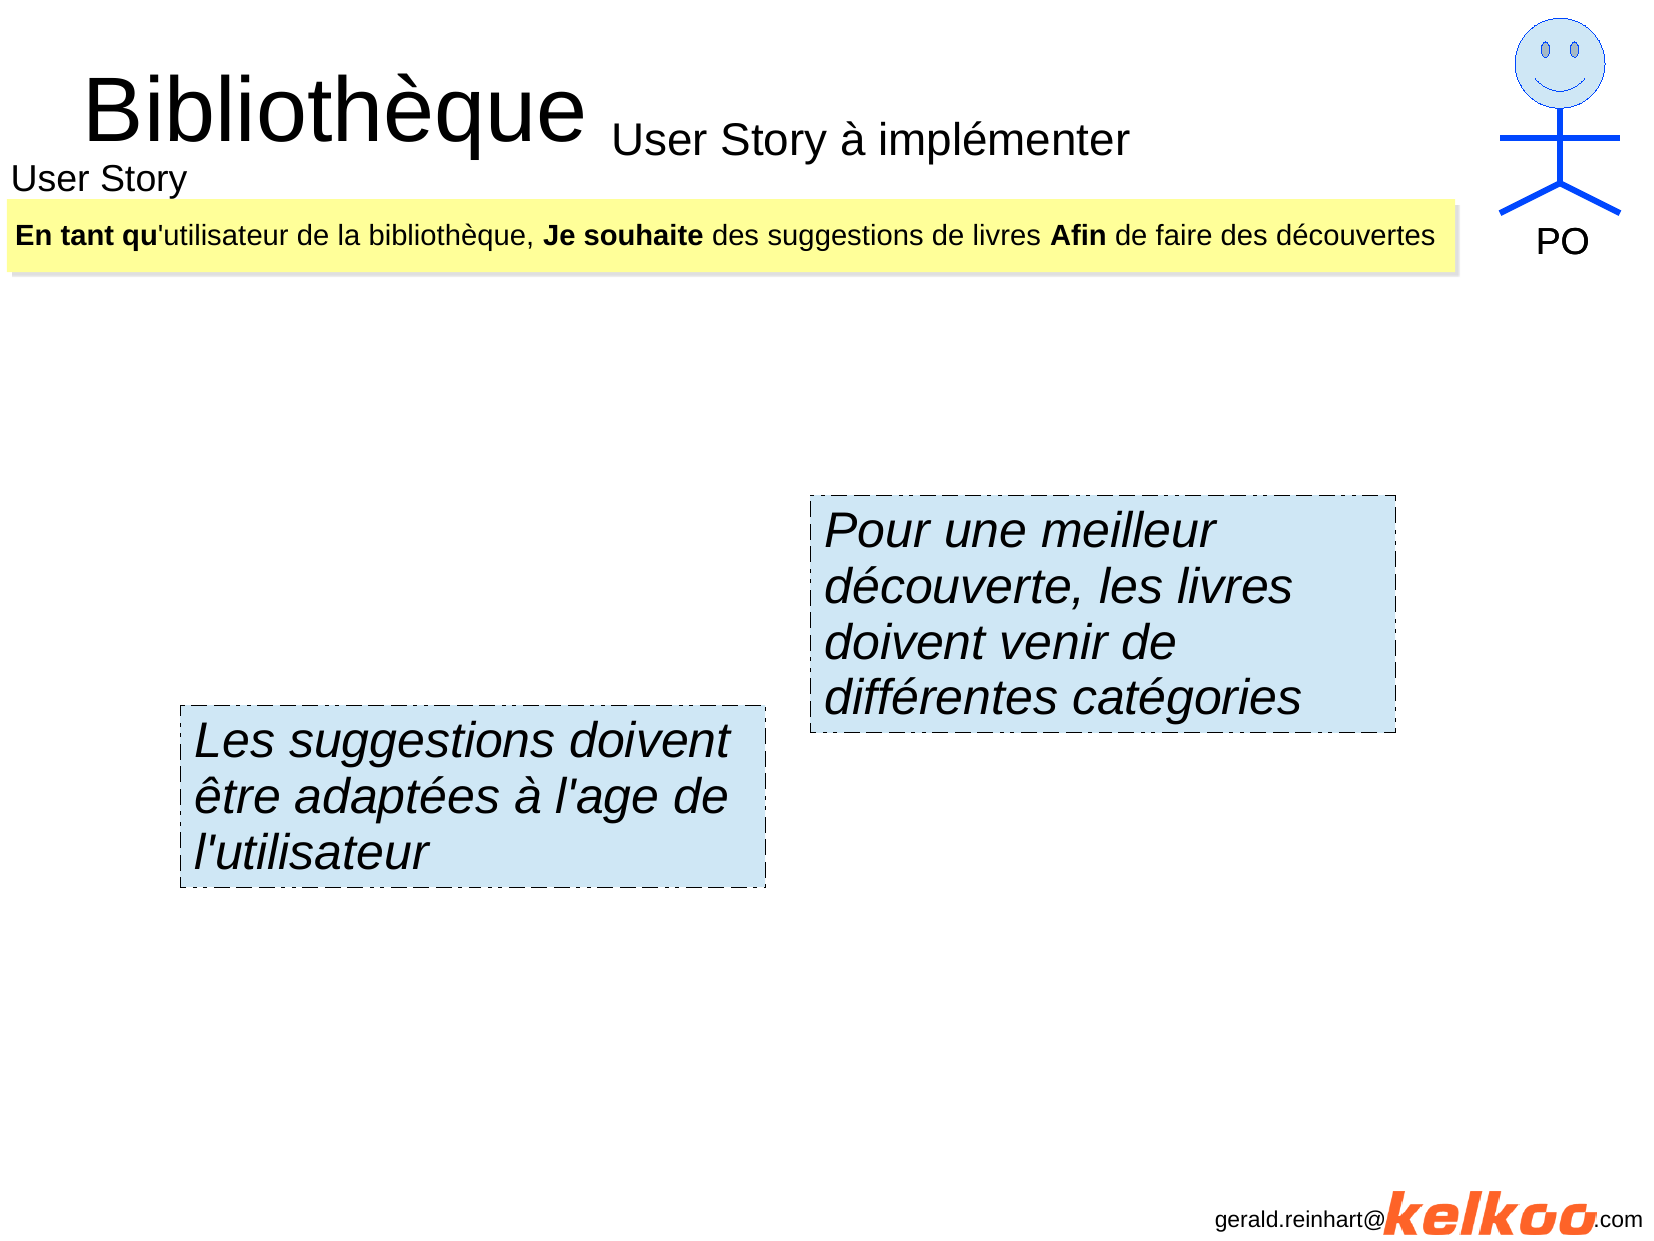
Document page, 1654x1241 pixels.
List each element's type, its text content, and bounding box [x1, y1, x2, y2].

text_box User Story [0, 150, 82, 207]
text_box PO [1500, 213, 1621, 271]
picture [1383, 1191, 1597, 1199]
text_box Les suggestions doivent être adaptées à l'age de l'utilisateur [180, 705, 766, 888]
text_box Pour une meilleur découverte, les livres doivent venir de différentes catégories [810, 495, 1396, 733]
text_box En tant qu'utilisateur de la bibliothèque, Je souhaite des suggestions de livres Afin de faire des découvertes [6, 207, 1456, 273]
text_box gerald.reinhart@ .com [1193, 1199, 1654, 1241]
title Bibliothèque [82, 5, 1571, 213]
text_box [1571, 19, 1606, 107]
text_box User Story à implémenter [596, 106, 1146, 173]
